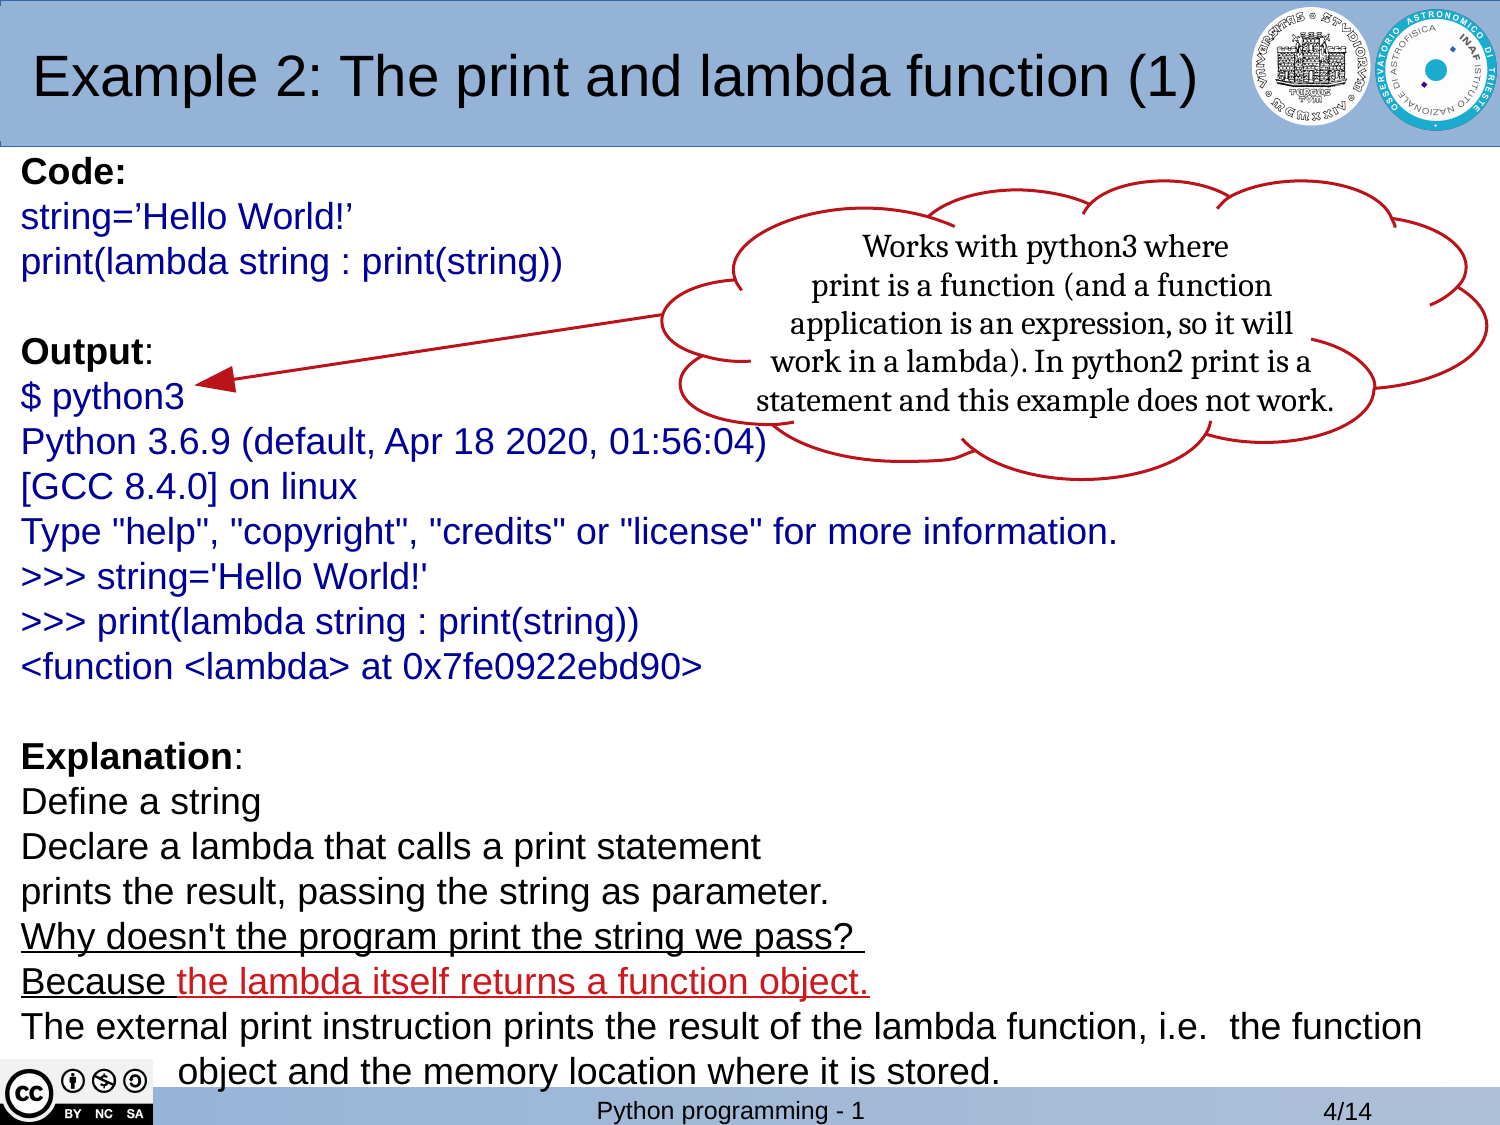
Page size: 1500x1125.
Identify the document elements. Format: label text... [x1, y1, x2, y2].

list Code: string=’Hello World!’ print(lambda string : print(string)) Output: $ python3 Python 3.6.9 (default, Apr 18 2020, 01:56:04) [GCC 8.4.0] on linux Type "help", "copyright", "credits" or "license" for more information. >>> string='Hello World!' >>> print(lambda string : print(string)) <function <lambda> at 0x7fe0922ebd90> Explanation: Define a string Declare a lambda that calls a print statement prints the result, passing the string as parameter. Why doesn't the program print the string we pass? Because the lambda itself returns a function object. The external print instruction prints the result of the lambda function, i.e. the function object and the memory location where it is stored. [5, 138, 1500, 1075]
text_box Example 2: The print and lambda function (1) [0, 5, 1243, 141]
text_box Works with python3 where print is a function (and a function application is an expression, so it will work in a lambda). In python2 print is a statement and this example does not work. [661, 180, 1487, 480]
picture [0, 1059, 153, 1125]
picture [1252, 0, 1500, 138]
